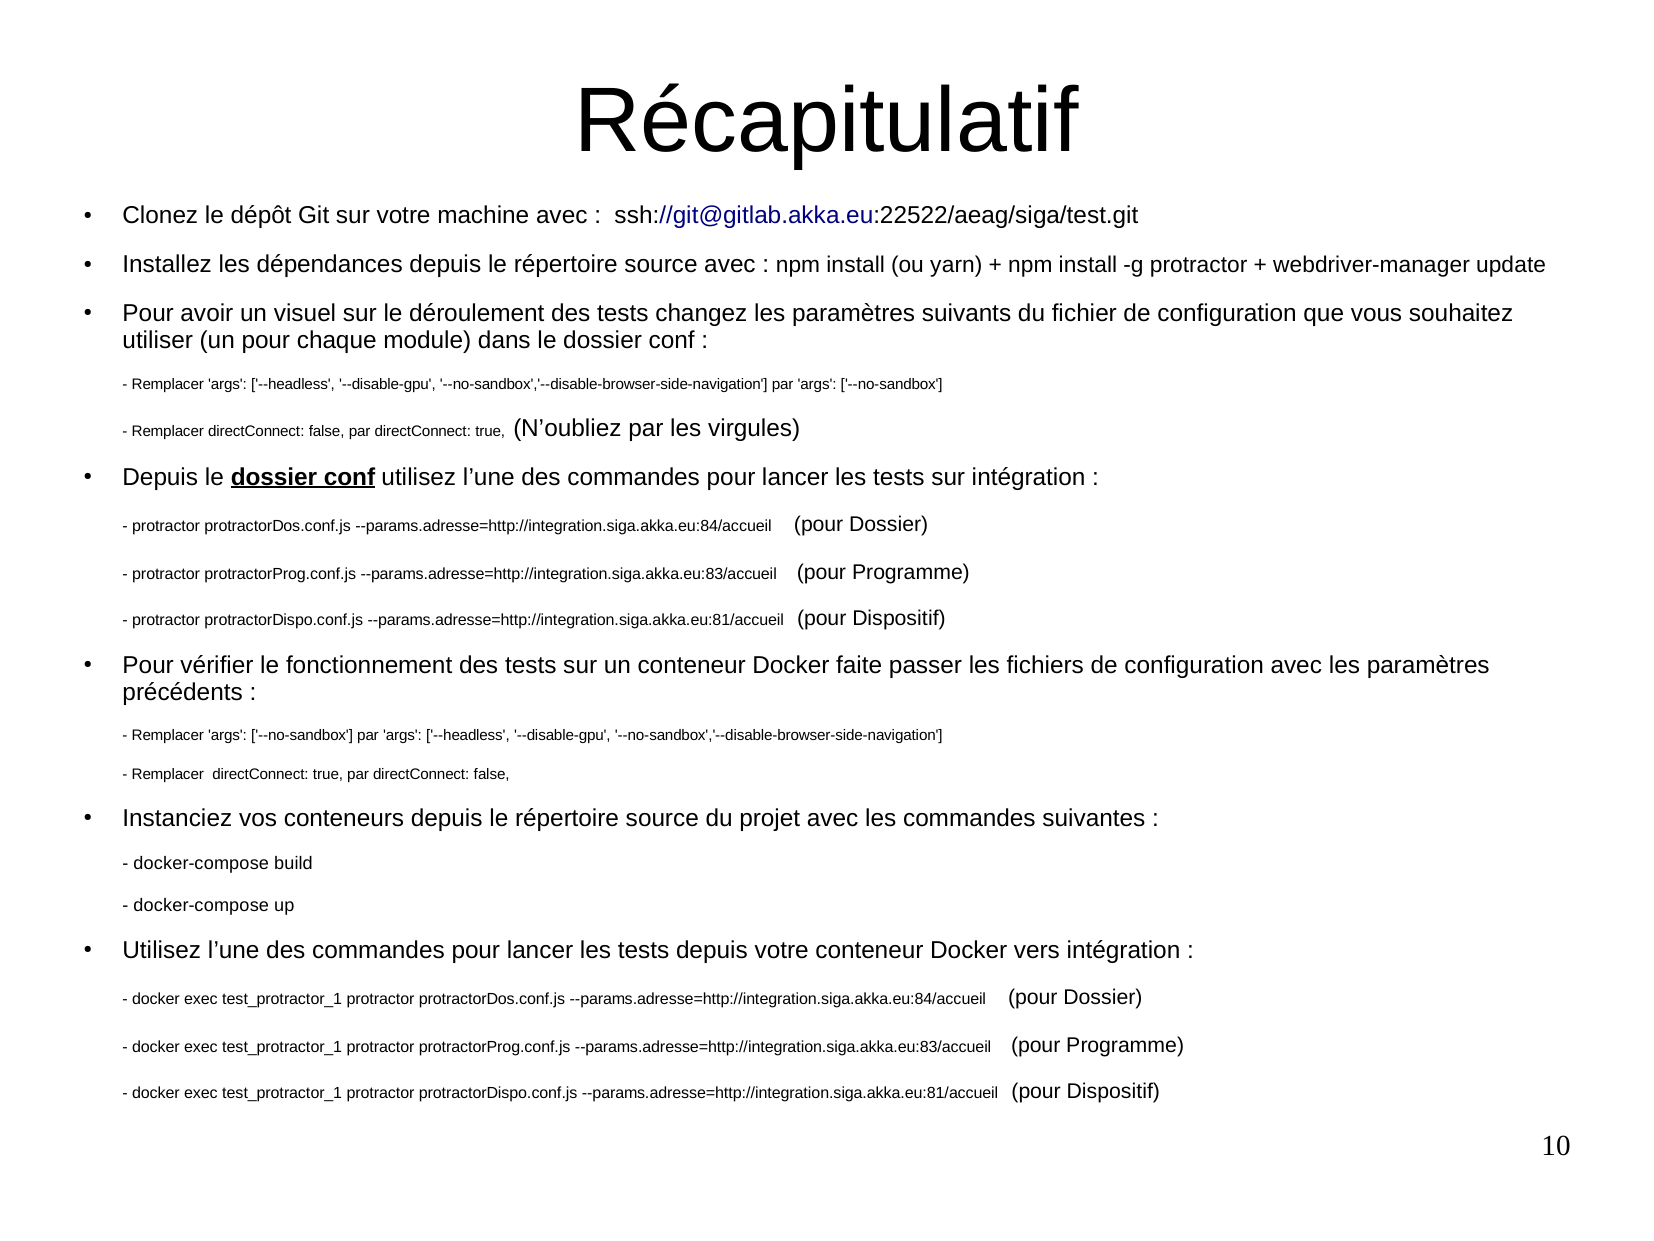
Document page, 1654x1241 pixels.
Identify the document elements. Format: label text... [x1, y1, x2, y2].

list Clonez le dépôt Git sur votre machine avec : ssh://git@gitlab.akka.eu:22522/aeag/siga/test.git Installez les dépendances depuis le répertoire source avec : npm install (ou yarn) + npm install -g protractor + webdriver-manager update Pour avoir un visuel sur le déroulement des tests changez les paramètres suivants du fichier de configuration que vous souhaitez utiliser (un pour chaque module) dans le dossier conf : - Remplacer 'args': ['--headless', '--disable-gpu', '--no-sandbox','--disable-browser-side-navigation'] par 'args': ['--no-sandbox'] - Remplacer directConnect: false, par directConnect: true, (N’oubliez par les virgules) Depuis le dossier conf utilisez l’une des commandes pour lancer les tests sur intégration : - protractor protractorDos.conf.js --params.adresse=http://integration.siga.akka.eu:84/accueil (pour Dossier) - protractor protractorProg.conf.js --params.adresse=http://integration.siga.akka.eu:83/accueil (pour Programme) - protractor protractorDispo.conf.js --params.adresse=http://integration.siga.akka.eu:81/accueil (pour Dispositif) Pour vérifier le fonctionnement des tests sur un conteneur Docker faite passer les fichiers de configuration avec les paramètres précédents : - Remplacer 'args': ['--no-sandbox'] par 'args': ['--headless', '--disable-gpu', '--no-sandbox','--disable-browser-side-navigation'] - Remplacer directConnect: true, par directConnect: false, Instanciez vos conteneurs depuis le répertoire source du projet avec les commandes suivantes : - docker-compose build - docker-compose up Utilisez l’une des commandes pour lancer les tests depuis votre conteneur Docker vers intégration : - docker exec test_protractor_1 protractor protractorDos.conf.js --params.adresse=http://integration.siga.akka.eu:84/accueil (pour Dossier) - docker exec test_protractor_1 protractor protractorProg.conf.js --params.adresse=http://integration.siga.akka.eu:83/accueil (pour Programme) - docker exec test_protractor_1 protractor protractorDispo.conf.js --params.adresse=http://integration.siga.akka.eu:81/accueil (pour Dispositif) [70, 202, 1559, 1123]
title Récapitulatif [82, 49, 1571, 189]
